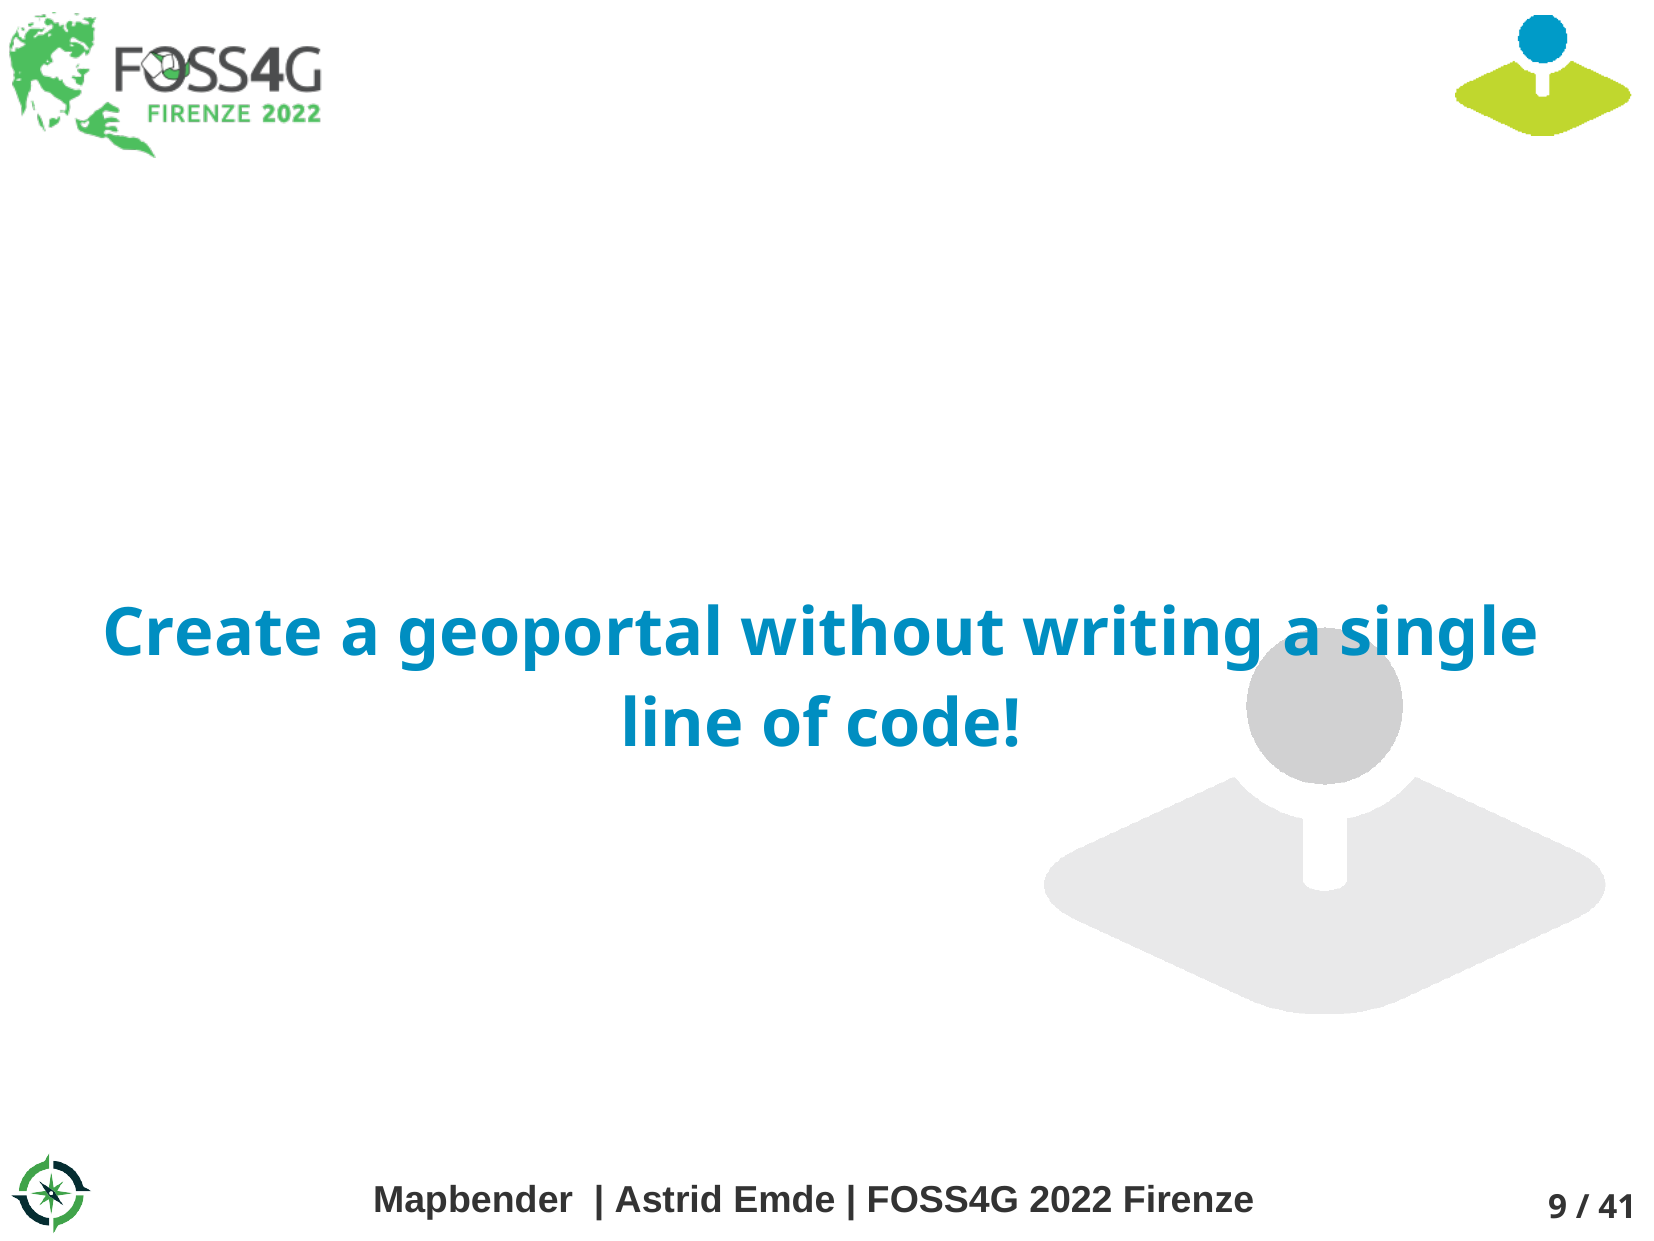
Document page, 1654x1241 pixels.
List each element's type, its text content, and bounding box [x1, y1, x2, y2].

subtitle Create a geoportal without writing a single line of code! [76, 177, 1565, 1173]
picture [0, 12, 376, 158]
picture [10, 1152, 92, 1234]
picture [1455, 15, 1633, 136]
